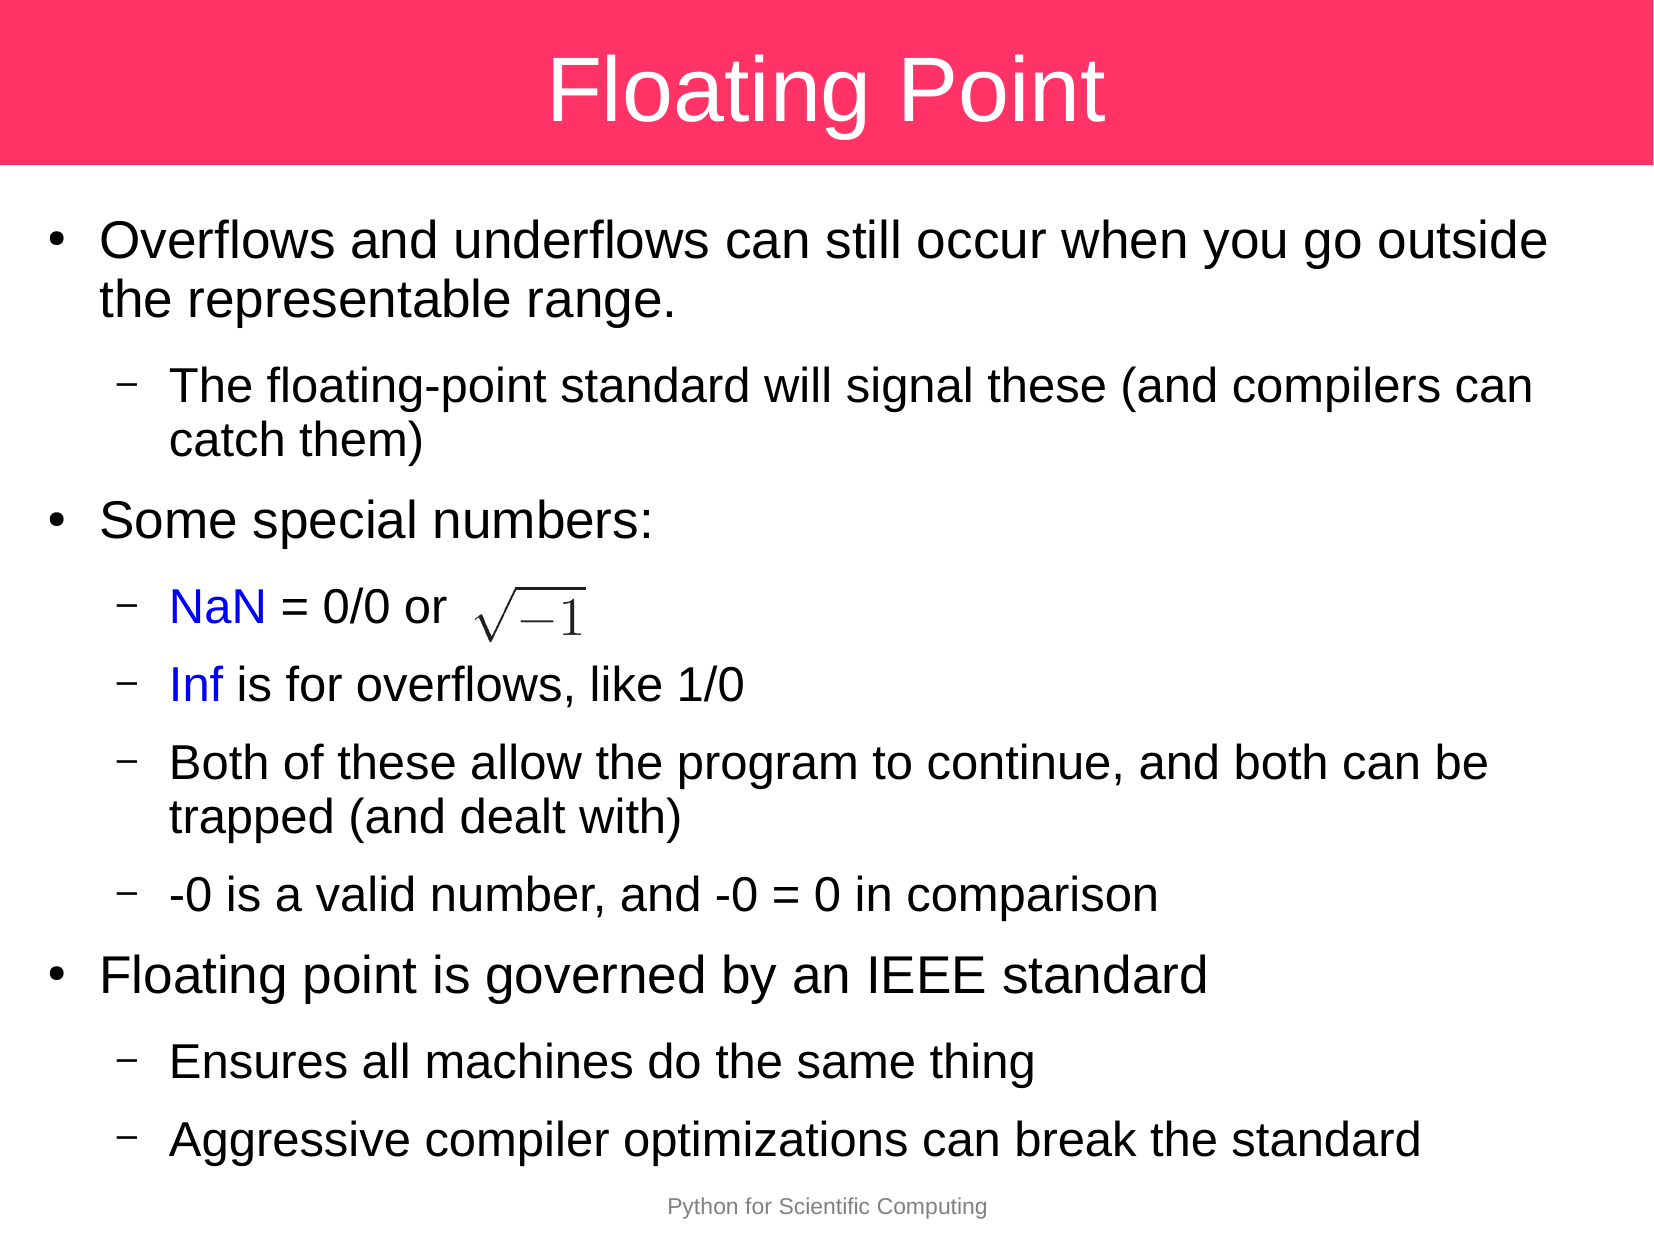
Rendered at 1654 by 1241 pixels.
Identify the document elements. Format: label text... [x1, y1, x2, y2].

list Overflows and underflows can still occur when you go outside the representable range. The floating-point standard will signal these (and compilers can catch them) Some special numbers: NaN = 0/0 or Inf is for overflows, like 1/0 Both of these allow the program to continue, and both can be trapped (and dealt with) -0 is a valid number, and -0 = 0 in comparison Floating point is governed by an IEEE standard Ensures all machines do the same thing Aggressive compiler optimizations can break the standard [30, 210, 1621, 1171]
picture [450, 582, 592, 648]
title Floating Point [82, 31, 1571, 148]
